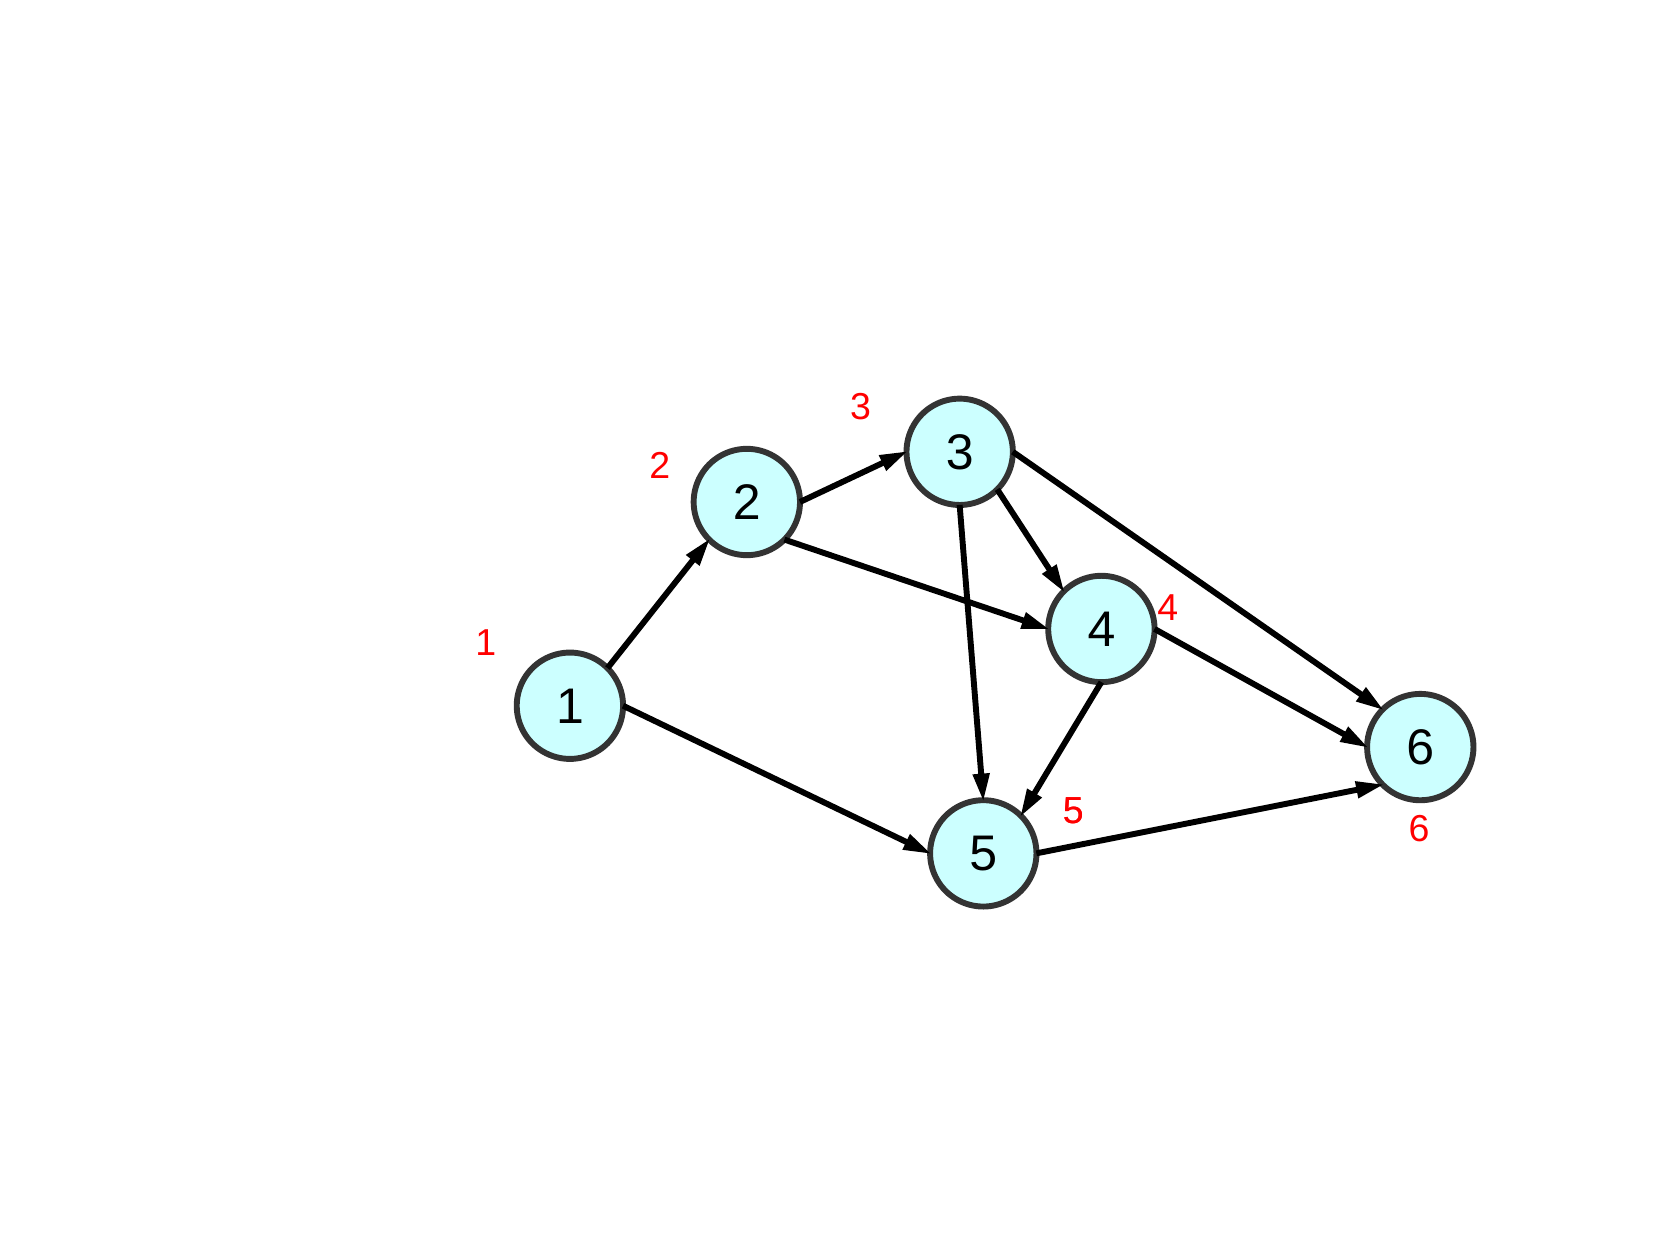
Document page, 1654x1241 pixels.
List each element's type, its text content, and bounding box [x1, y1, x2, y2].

text_box 4 [1142, 578, 1193, 636]
text_box 2 [693, 448, 800, 556]
text_box 6 [1393, 800, 1445, 858]
text_box 6 [1367, 693, 1474, 800]
text_box 5 [930, 800, 1037, 907]
text_box 1 [516, 652, 623, 759]
text_box 5 [1048, 781, 1099, 839]
text_box 4 [1048, 575, 1155, 683]
text_box 1 [460, 614, 512, 672]
text_box 3 [835, 377, 886, 435]
text_box 2 [634, 437, 686, 494]
text_box 3 [906, 398, 1013, 505]
